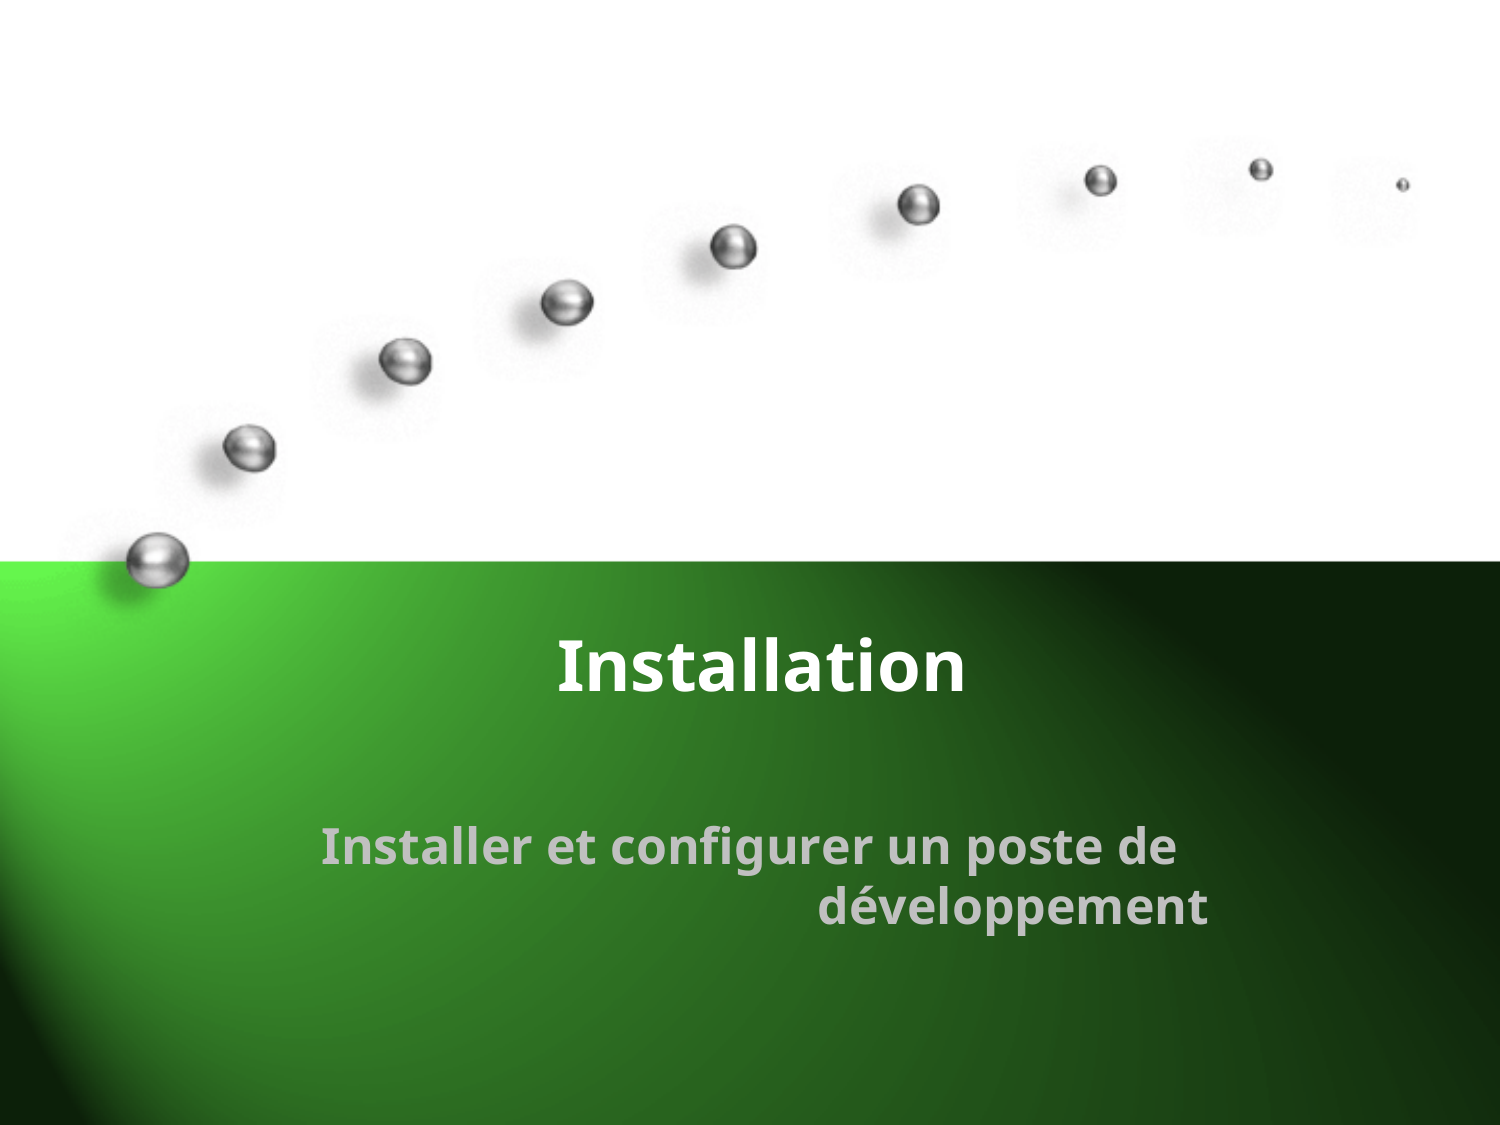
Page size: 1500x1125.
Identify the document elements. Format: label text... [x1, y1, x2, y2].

text_box Installer et configurer un poste de développement [225, 806, 1276, 953]
text_box Installation [125, 568, 1401, 757]
picture [0, 0, 1500, 1125]
